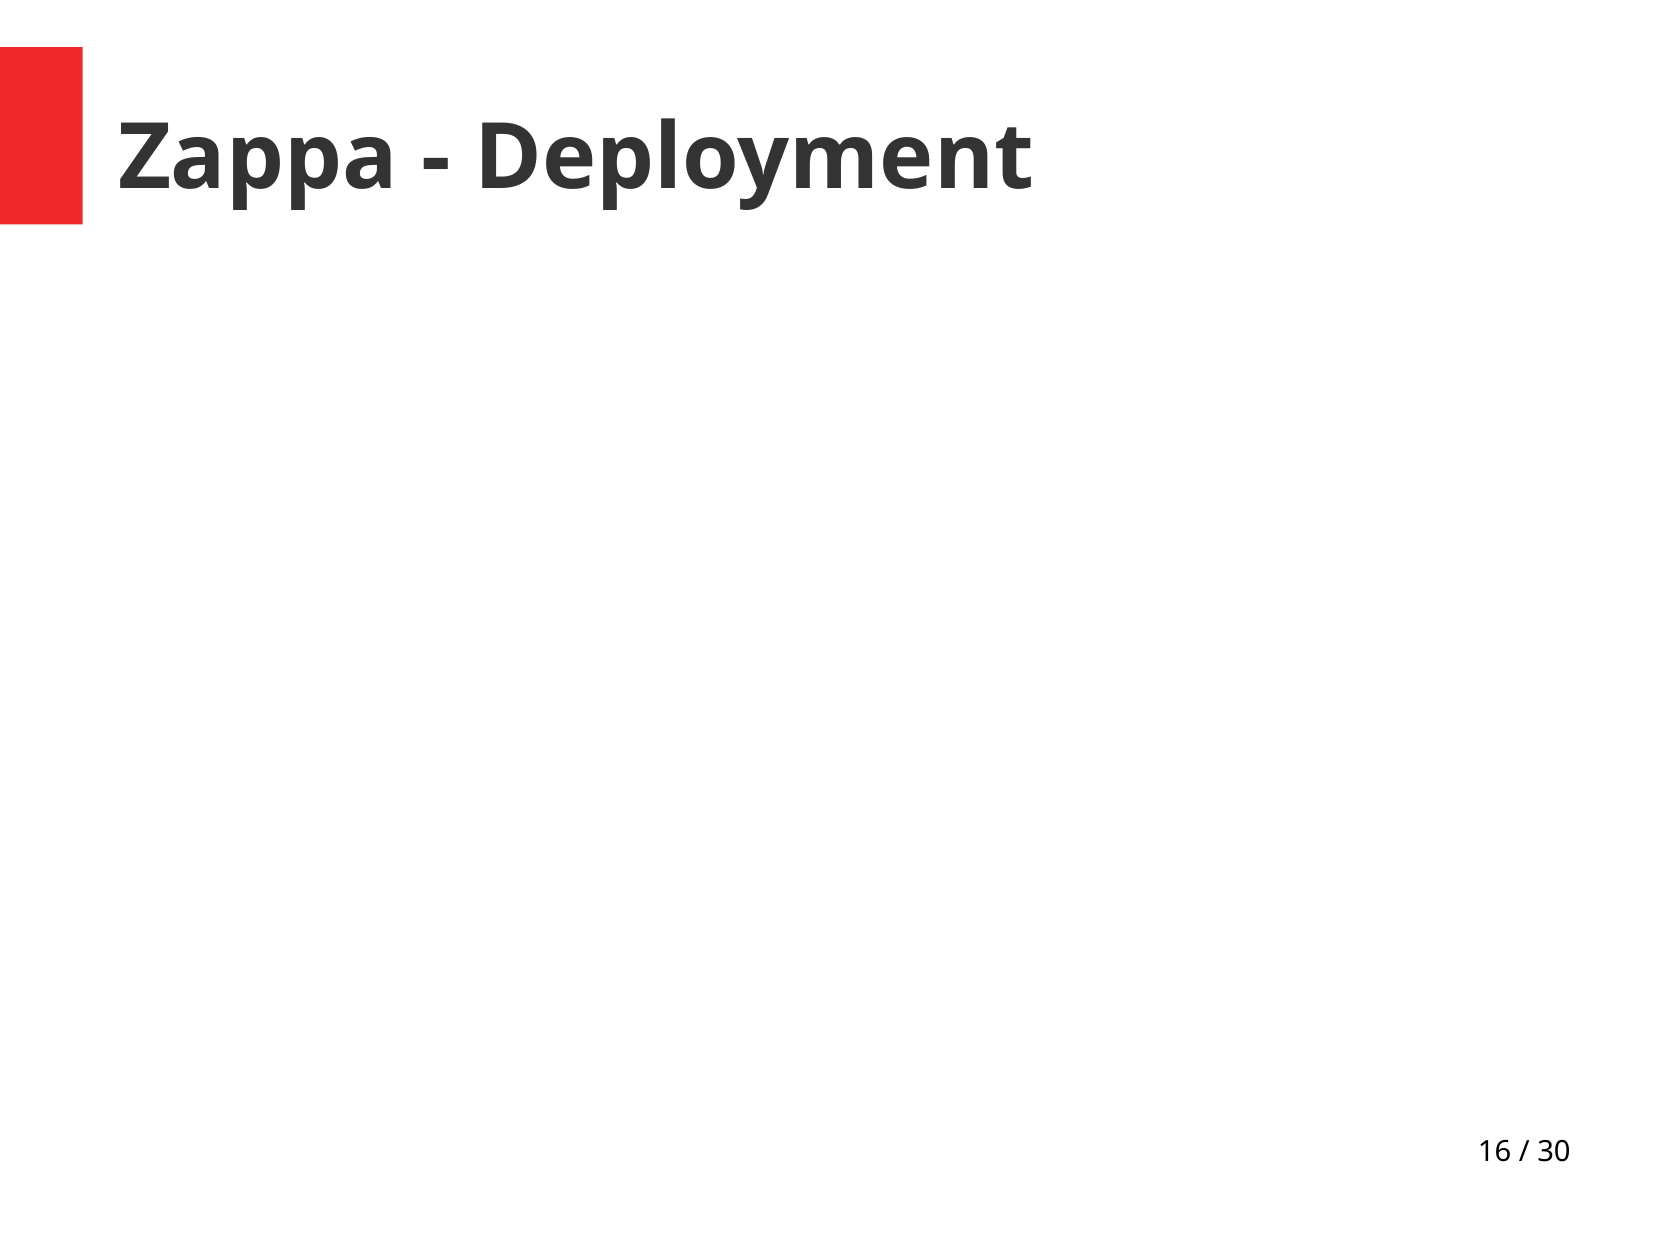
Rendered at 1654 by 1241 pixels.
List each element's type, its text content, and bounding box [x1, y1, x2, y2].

title Zappa - Deployment [118, 49, 1571, 257]
